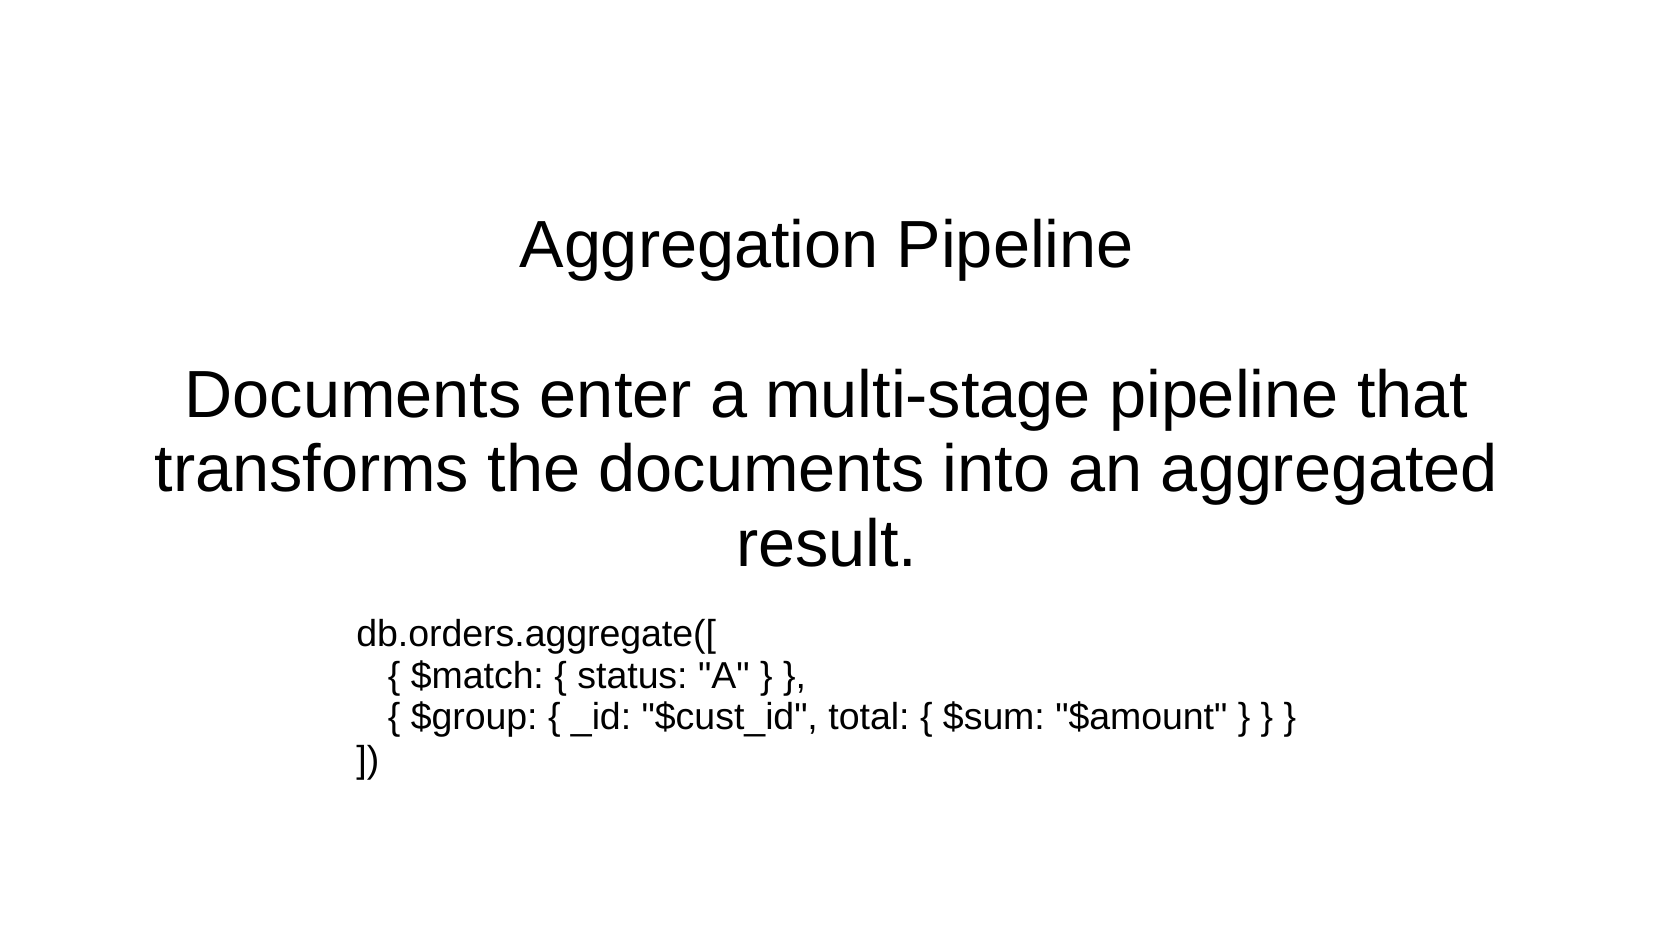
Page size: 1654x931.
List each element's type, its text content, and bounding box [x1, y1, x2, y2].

text_box db.orders.aggregate([ { $match: { status: "A" } }, { $group: { _id: "$cust_id", total: { $sum: "$amount" } } } ]) [341, 604, 1312, 863]
subtitle Aggregation Pipeline Documents enter a multi-stage pipeline that transforms the documents into an aggregated result. [82, 75, 1571, 863]
